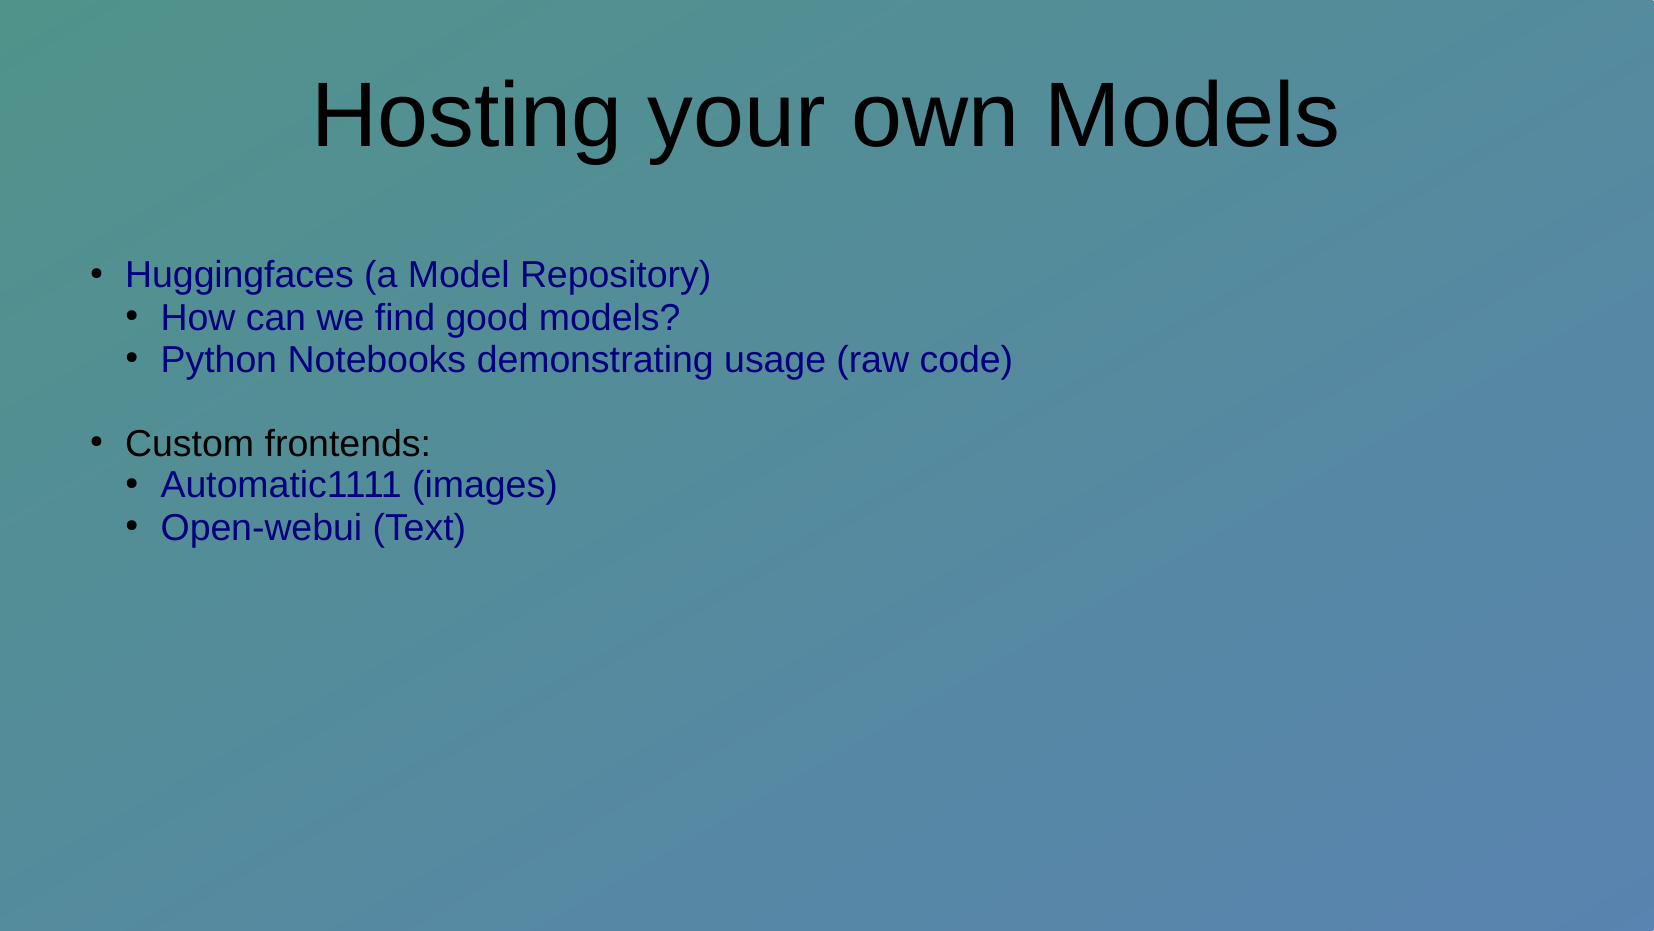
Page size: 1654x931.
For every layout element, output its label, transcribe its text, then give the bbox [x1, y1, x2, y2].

text_box Huggingfaces (a Model Repository) How can we find good models? Python Notebooks demonstrating usage (raw code) Custom frontends: Automatic1111 (images) Open-webui (Text) [75, 246, 1501, 601]
title Hosting your own Models [82, 37, 1571, 193]
